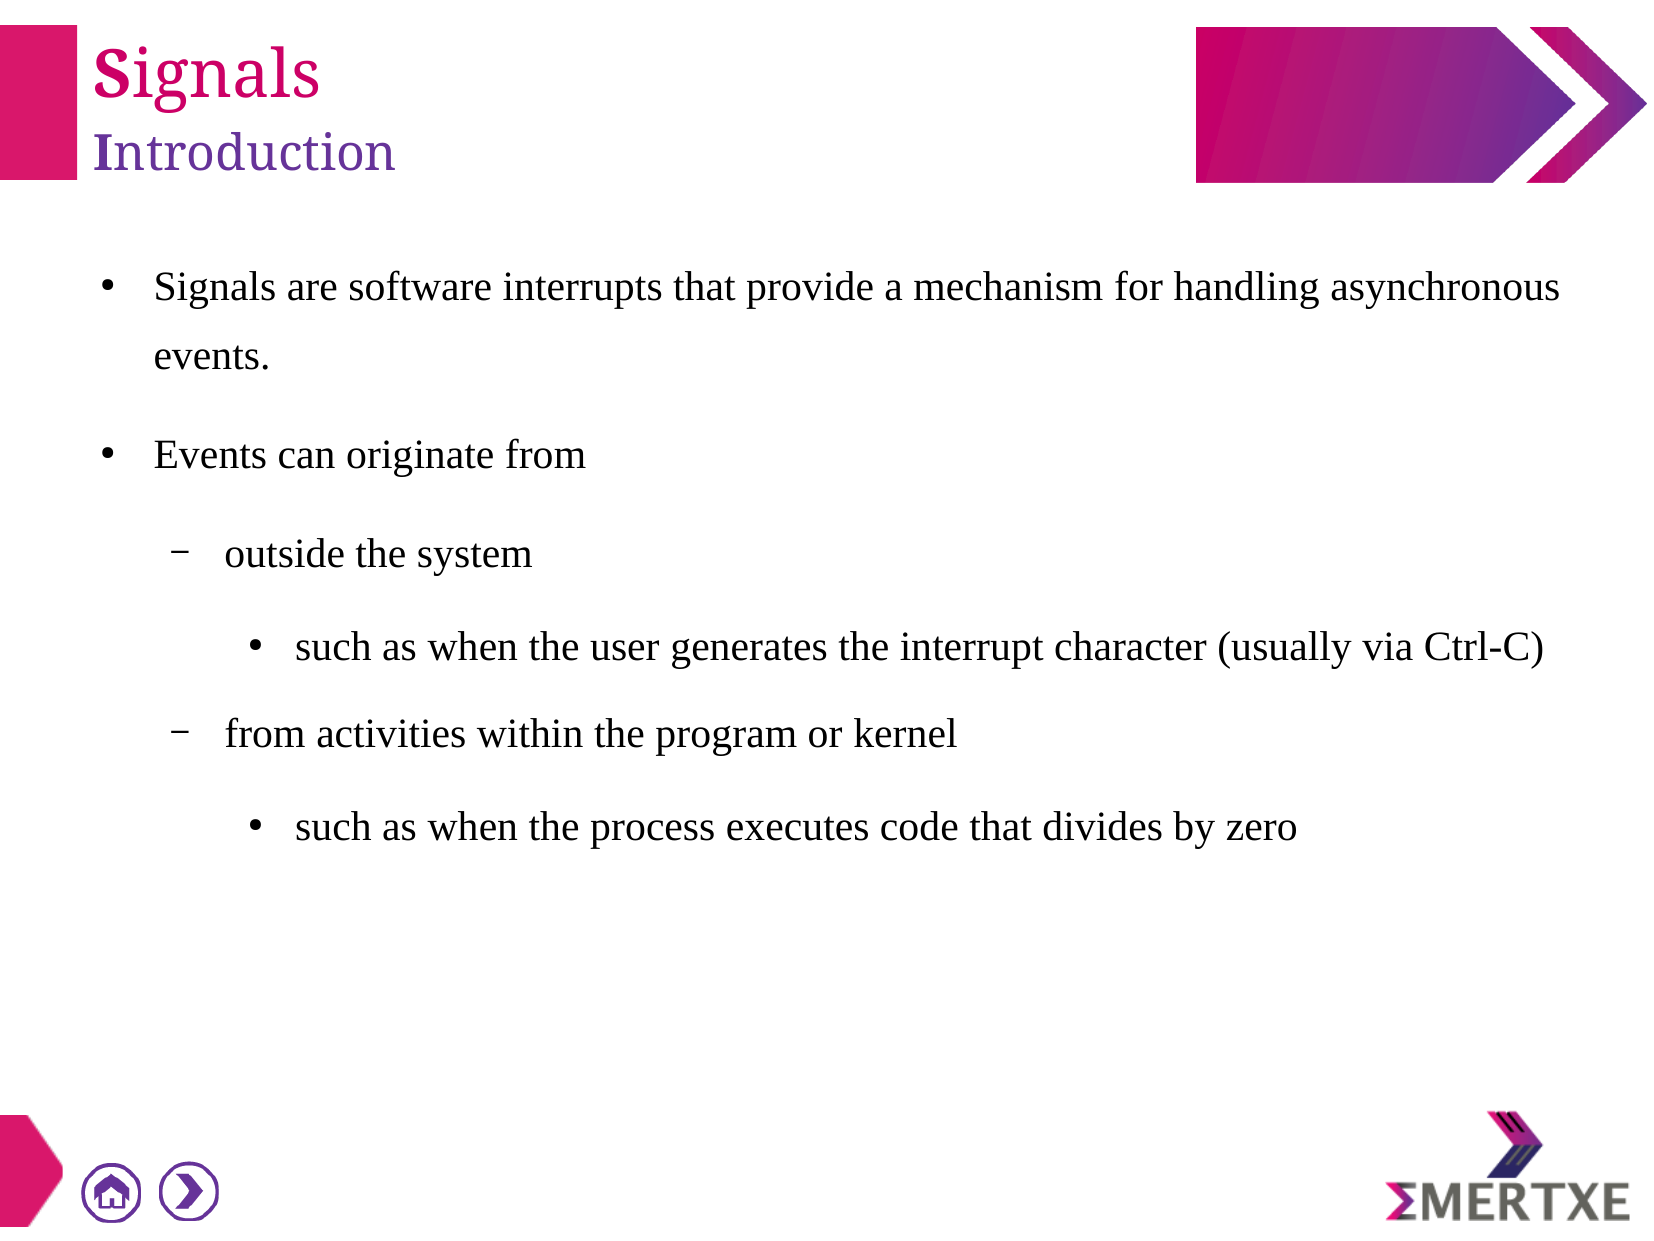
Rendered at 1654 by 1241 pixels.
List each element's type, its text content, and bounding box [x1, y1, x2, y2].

picture [81, 1163, 141, 1223]
list Signals are software interrupts that provide a mechanism for handling asynchronous events. Events can originate from outside the system such as when the user generates the interrupt character (usually via Ctrl-C) from activities within the program or kernel such as when the process executes code that divides by zero [82, 240, 1571, 1094]
picture [159, 1161, 219, 1221]
picture [1571, 27, 1647, 183]
picture [1385, 1107, 1631, 1221]
title Signals Introduction [93, 2, 1571, 210]
